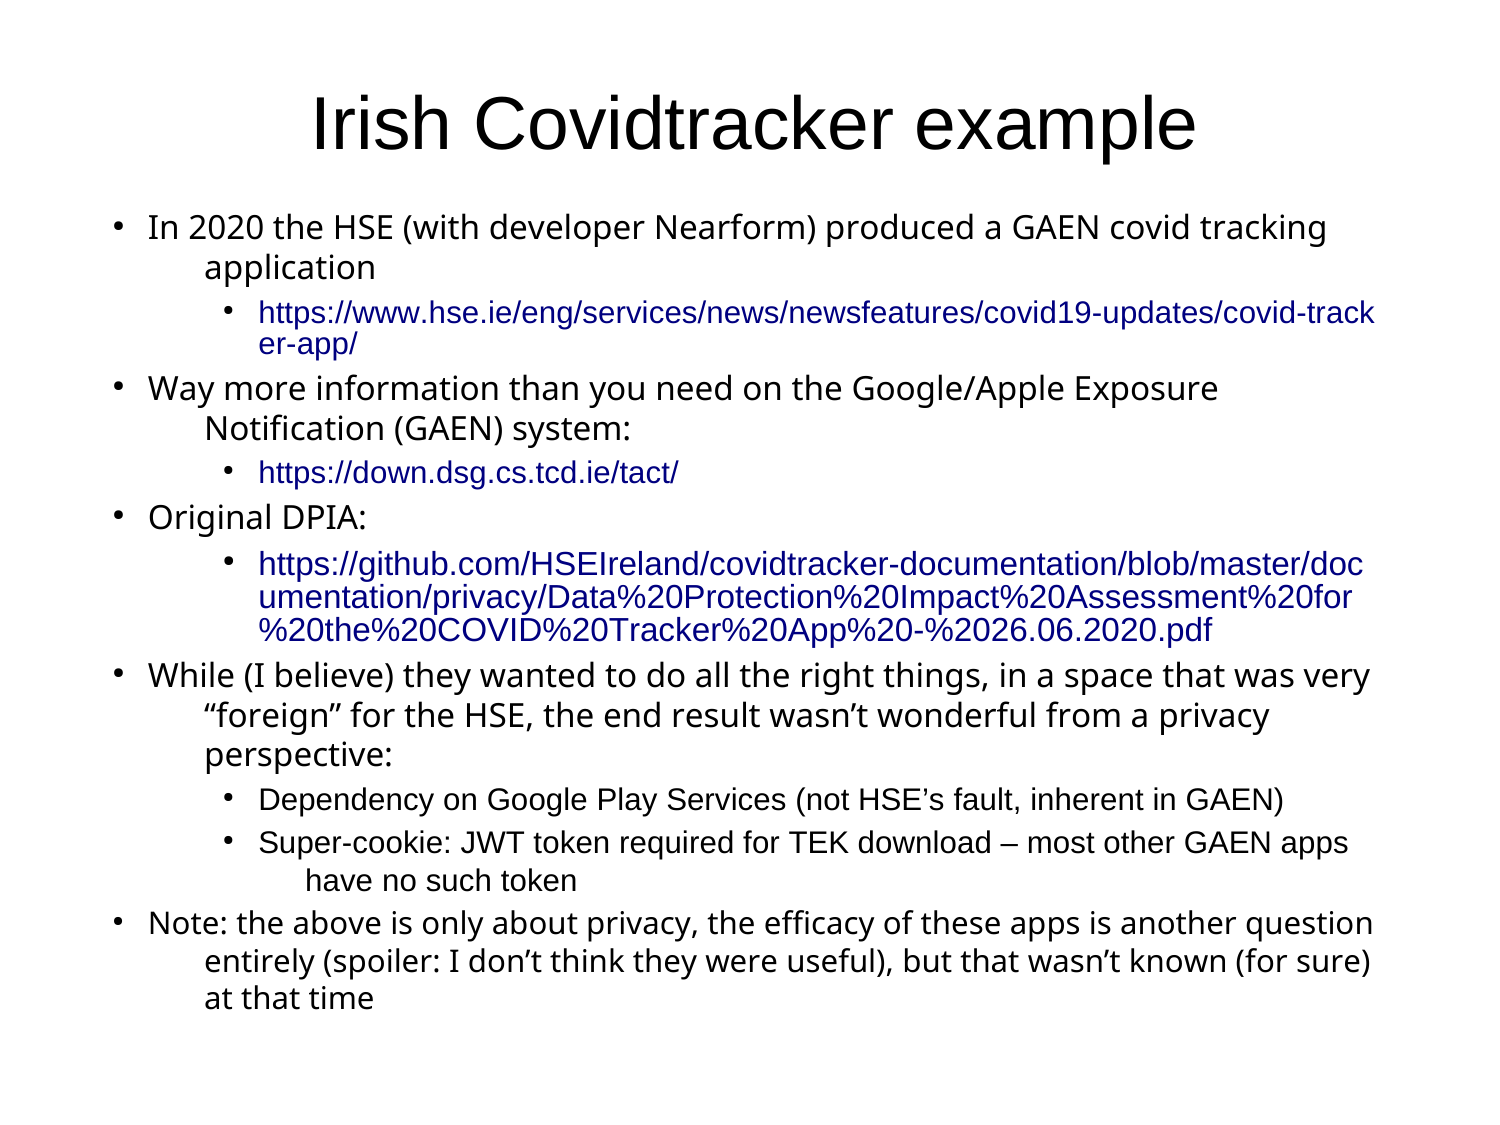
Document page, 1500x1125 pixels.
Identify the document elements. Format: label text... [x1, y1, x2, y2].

title Irish Covidtracker example [121, 29, 1388, 209]
list In 2020 the HSE (with developer Nearform) produced a GAEN covid tracking application https://www.hse.ie/eng/services/news/newsfeatures/covid19-updates/covid-tracker-app/ Way more information than you need on the Google/Apple Exposure Notification (GAEN) system: https://down.dsg.cs.tcd.ie/tact/ Original DPIA: https://github.com/HSEIreland/covidtracker-documentation/blob/master/documentation/privacy/Data%20Protection%20Impact%20Assessment%20for%20the%20COVID%20Tracker%20App%20-%2026.06.2020.pdf While (I believe) they wanted to do all the right things, in a space that was very “foreign” for the HSE, the end result wasn’t wonderful from a privacy perspective: Dependency on Google Play Services (not HSE’s fault, inherent in GAEN) Super-cookie: JWT token required for TEK download – most other GAEN apps have no such token Note: the above is only about privacy, the efficacy of these apps is another question entirely (spoiler: I don’t think they were useful), but that wasn’t known (for sure) at that time [112, 206, 1379, 1063]
